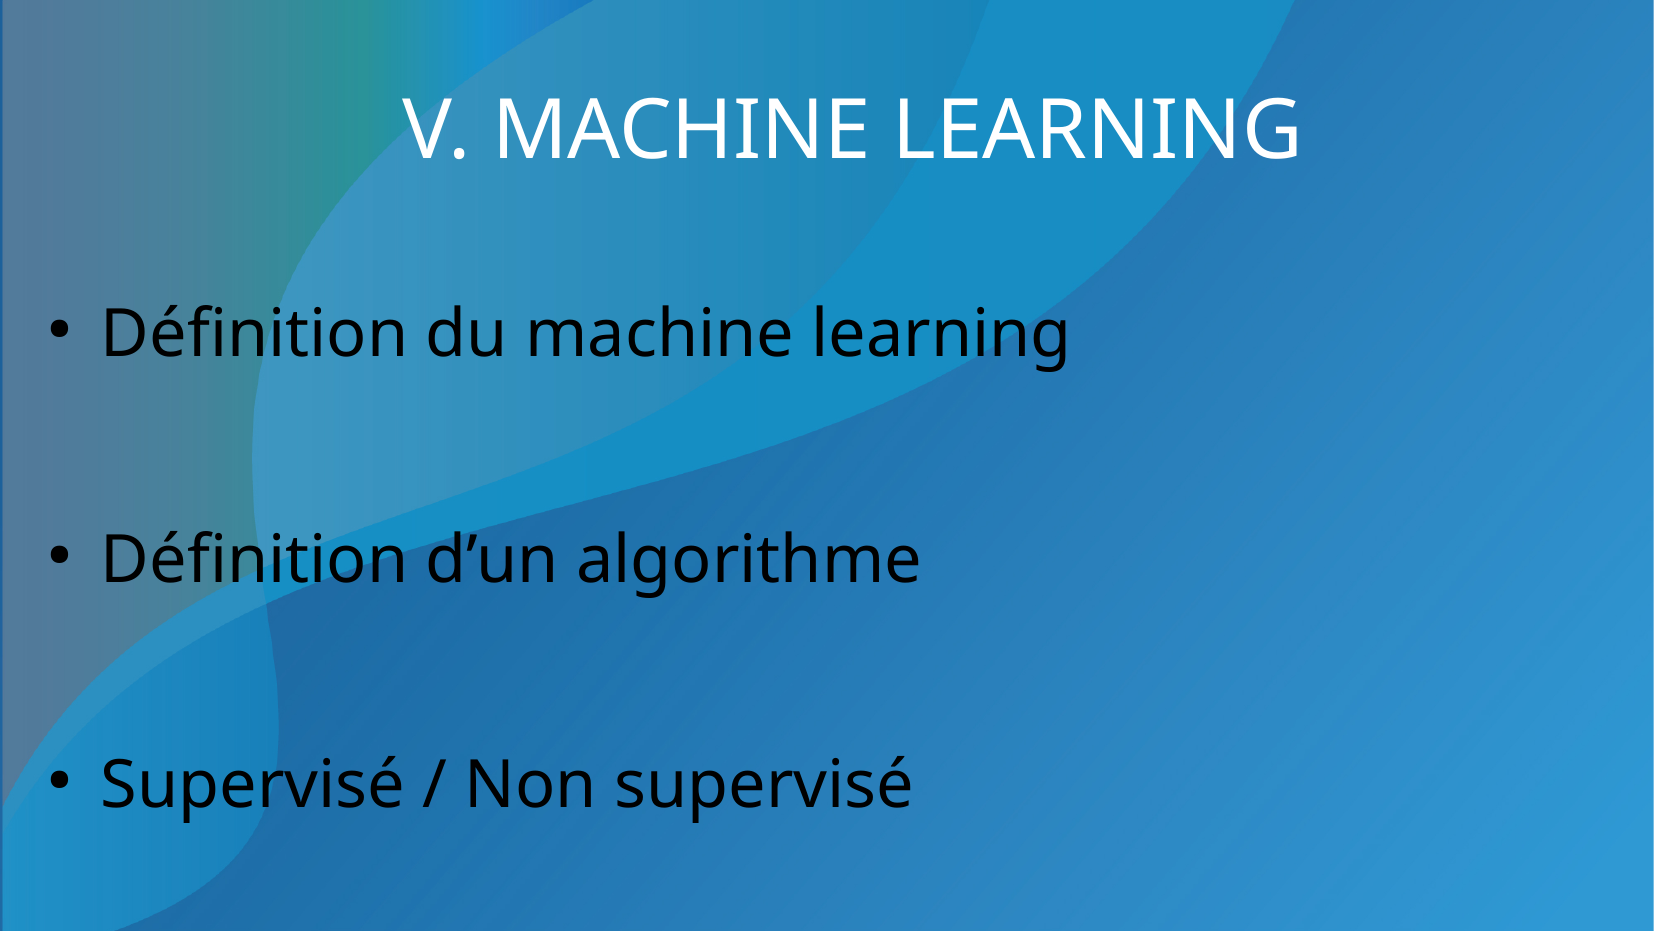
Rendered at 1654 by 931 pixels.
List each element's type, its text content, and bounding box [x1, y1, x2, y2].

title V. MACHINE LEARNING [390, 43, 1316, 211]
list Définition du machine learning Définition d’un algorithme Supervisé / Non supervisé [30, 285, 1186, 913]
picture [0, 0, 1654, 931]
